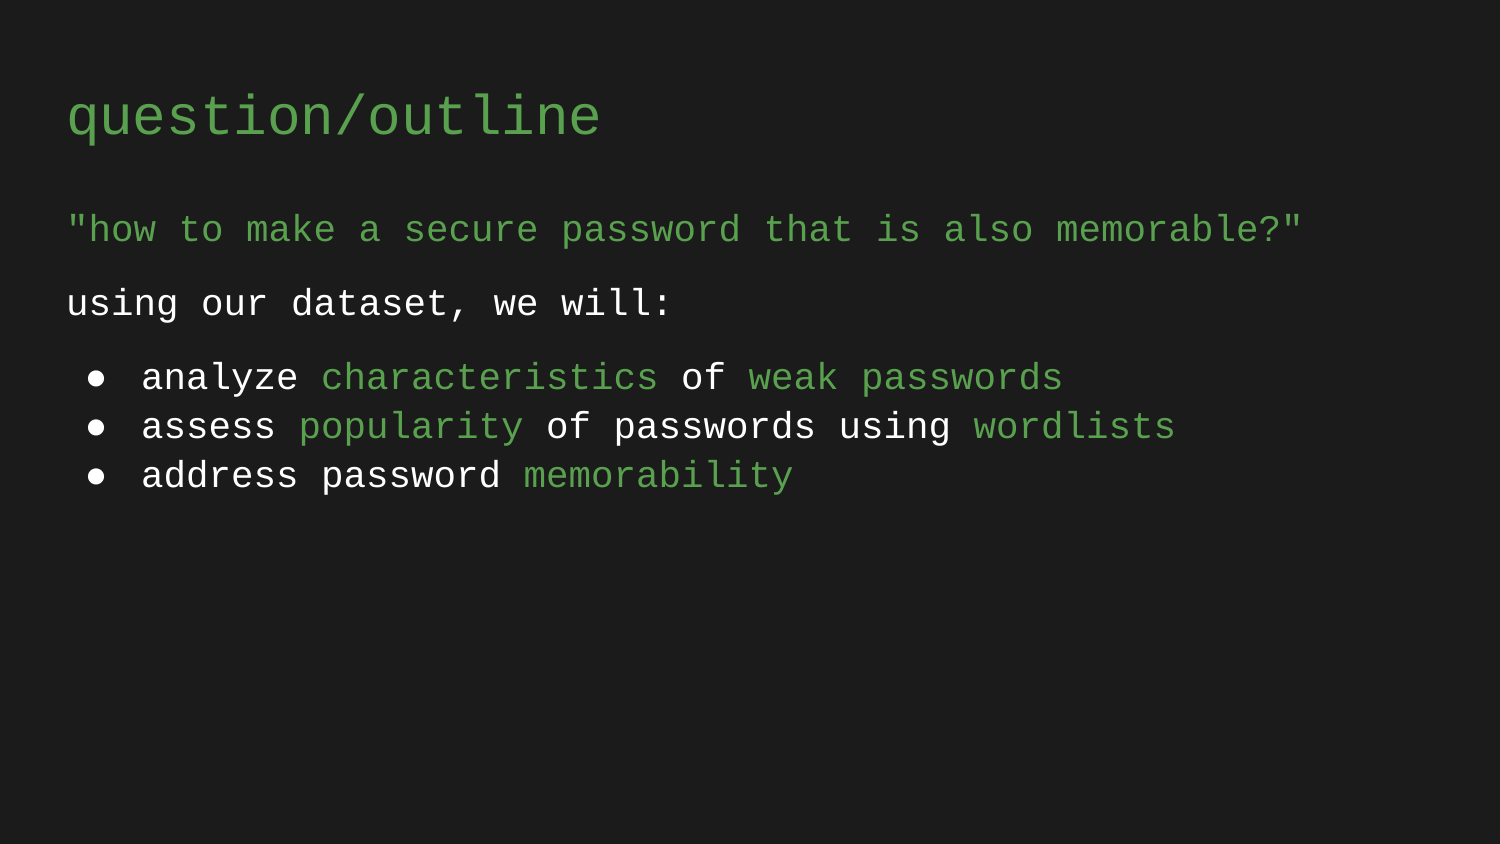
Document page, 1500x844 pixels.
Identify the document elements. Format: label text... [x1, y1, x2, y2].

title question/outline [51, 72, 1449, 167]
list "how to make a secure password that is also memorable?" using our dataset, we will: analyze characteristics of weak passwords assess popularity of passwords using wordlists address password memorability [51, 189, 1449, 750]
